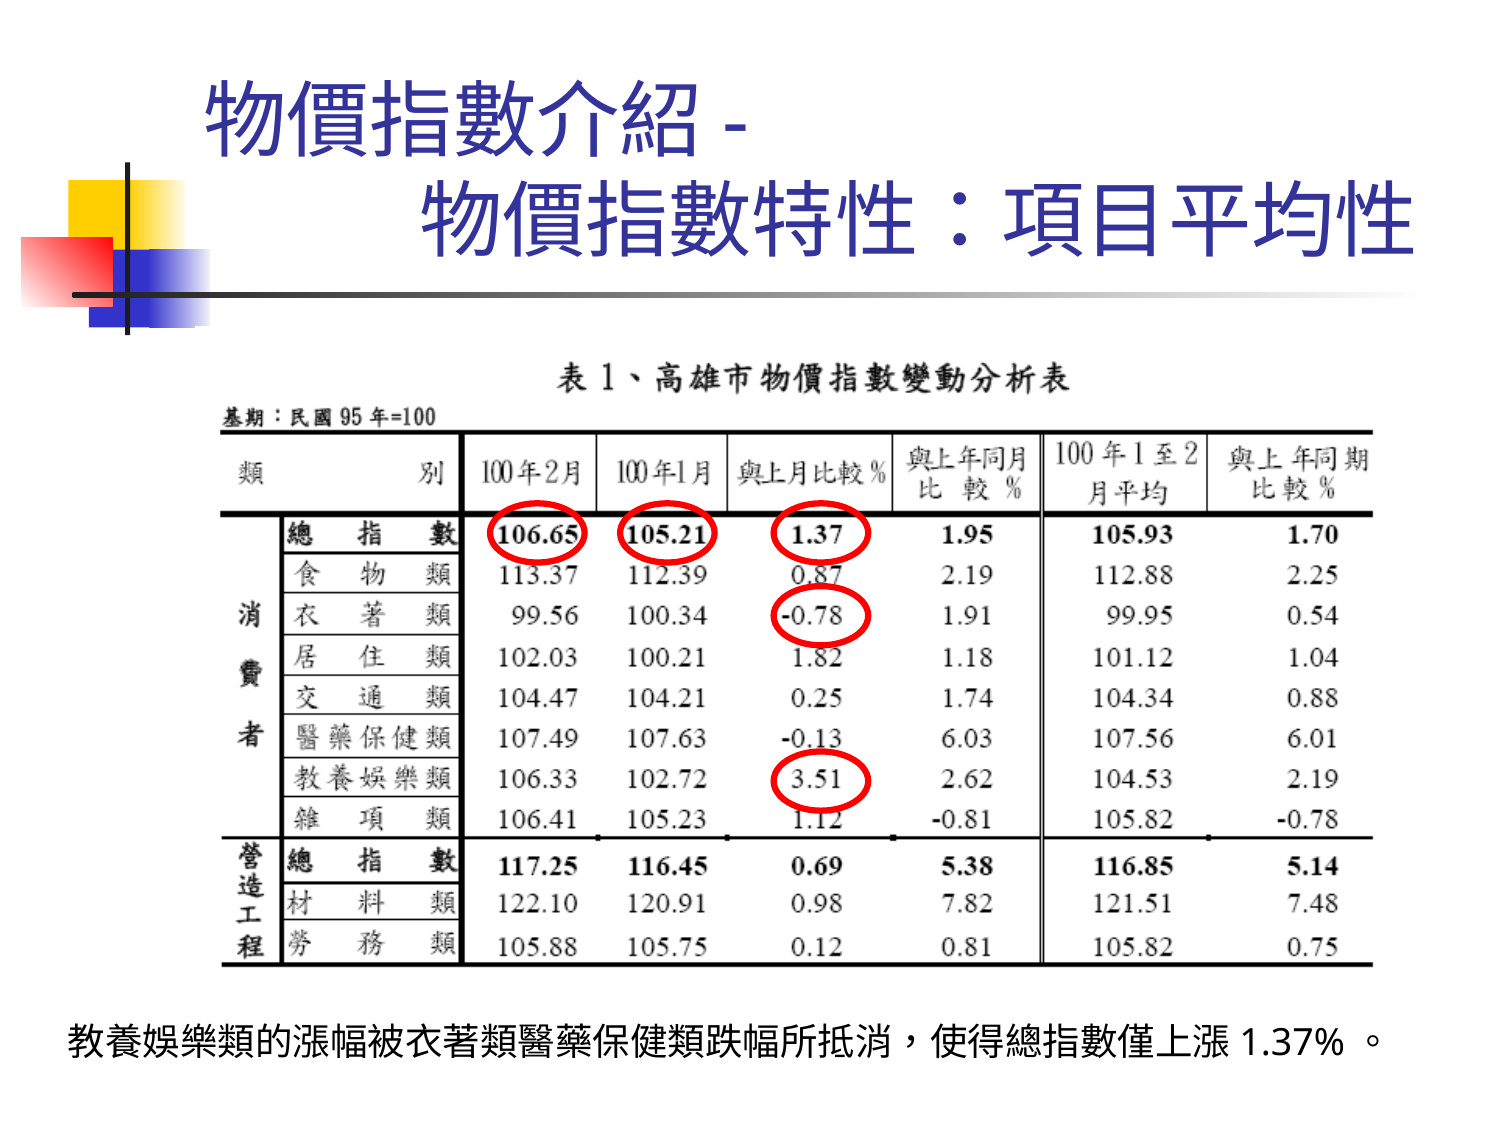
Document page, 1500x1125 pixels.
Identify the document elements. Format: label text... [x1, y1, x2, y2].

text_box 教養娛樂類的漲幅被衣著類醫藥保健類跌幅所抵消，使得總指數僅上漲1.37%。 [53, 1010, 1447, 1071]
title 物價指數介紹- 物價指數特性：項目平均性 [188, 35, 1468, 276]
picture [194, 326, 1393, 1002]
